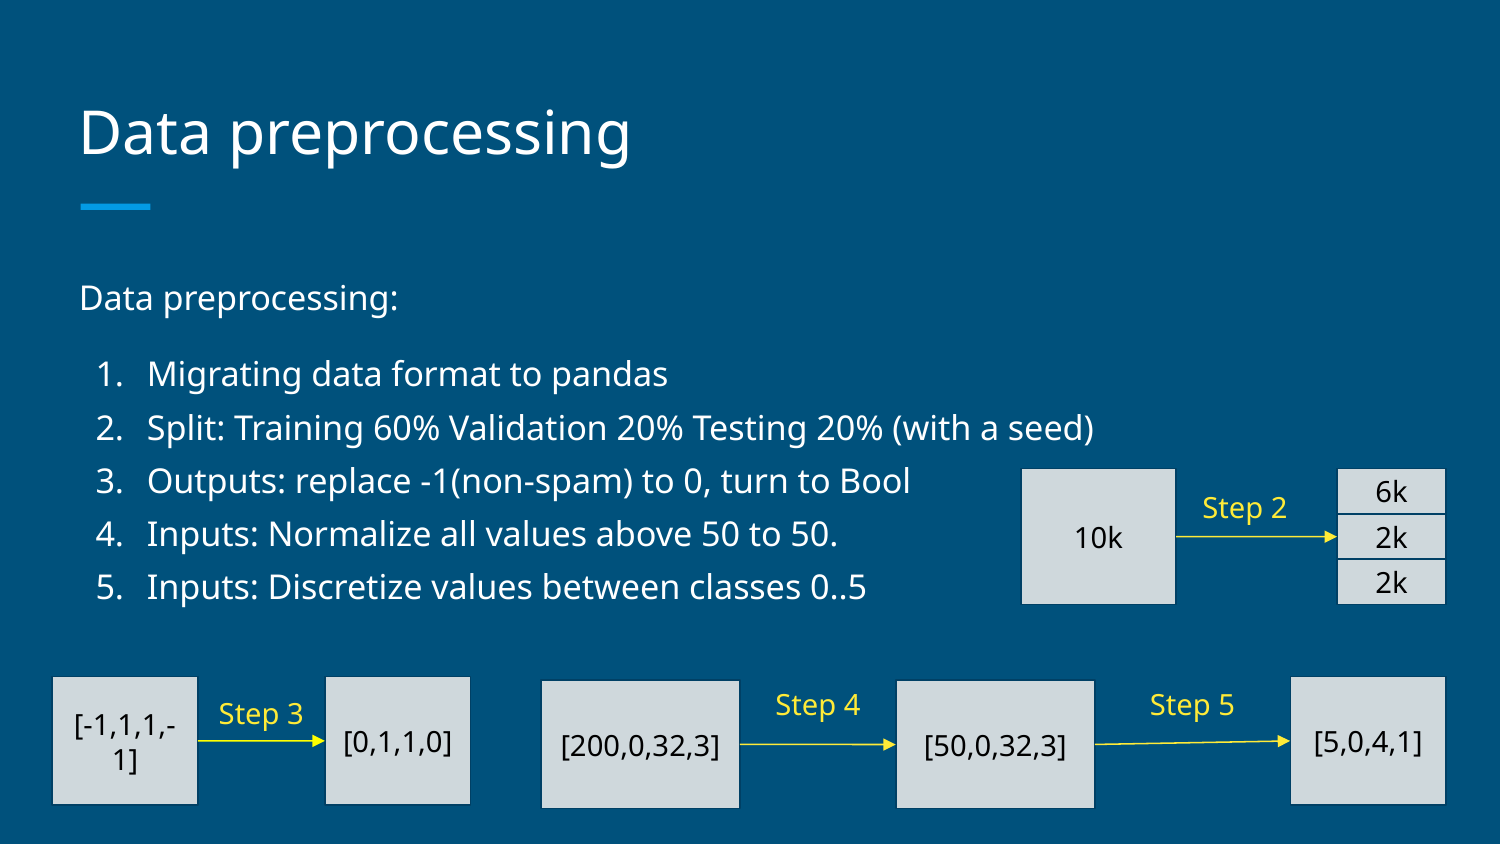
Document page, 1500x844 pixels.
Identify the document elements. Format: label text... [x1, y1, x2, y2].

list Data preprocessing: Migrating data format to pandas Split: Training 60% Validation 20% Testing 20% (with a seed) Outputs: replace -1(non-spam) to 0, turn to Bool Inputs: Normalize all values above 50 to 50. Inputs: Discretize values between classes 0..5 [63, 252, 1248, 625]
text_box [5,0,4,1] [1290, 676, 1446, 806]
text_box Step 4 [745, 671, 891, 730]
text_box [-1,1,1,-1] [52, 676, 198, 806]
text_box [0,1,1,0] [324, 676, 471, 806]
text_box 6k [1336, 468, 1446, 513]
text_box [50,0,32,3] [895, 680, 1095, 809]
title Data preprocessing [63, 75, 1437, 188]
text_box Step 5 [1132, 671, 1254, 712]
text_box Step 3 [200, 680, 322, 721]
text_box 10k [1020, 468, 1177, 605]
text_box [200,0,32,3] [540, 680, 741, 809]
text_box 2k [1336, 559, 1446, 605]
text_box Step 2 [1184, 474, 1306, 514]
text_box 2k [1336, 513, 1446, 559]
